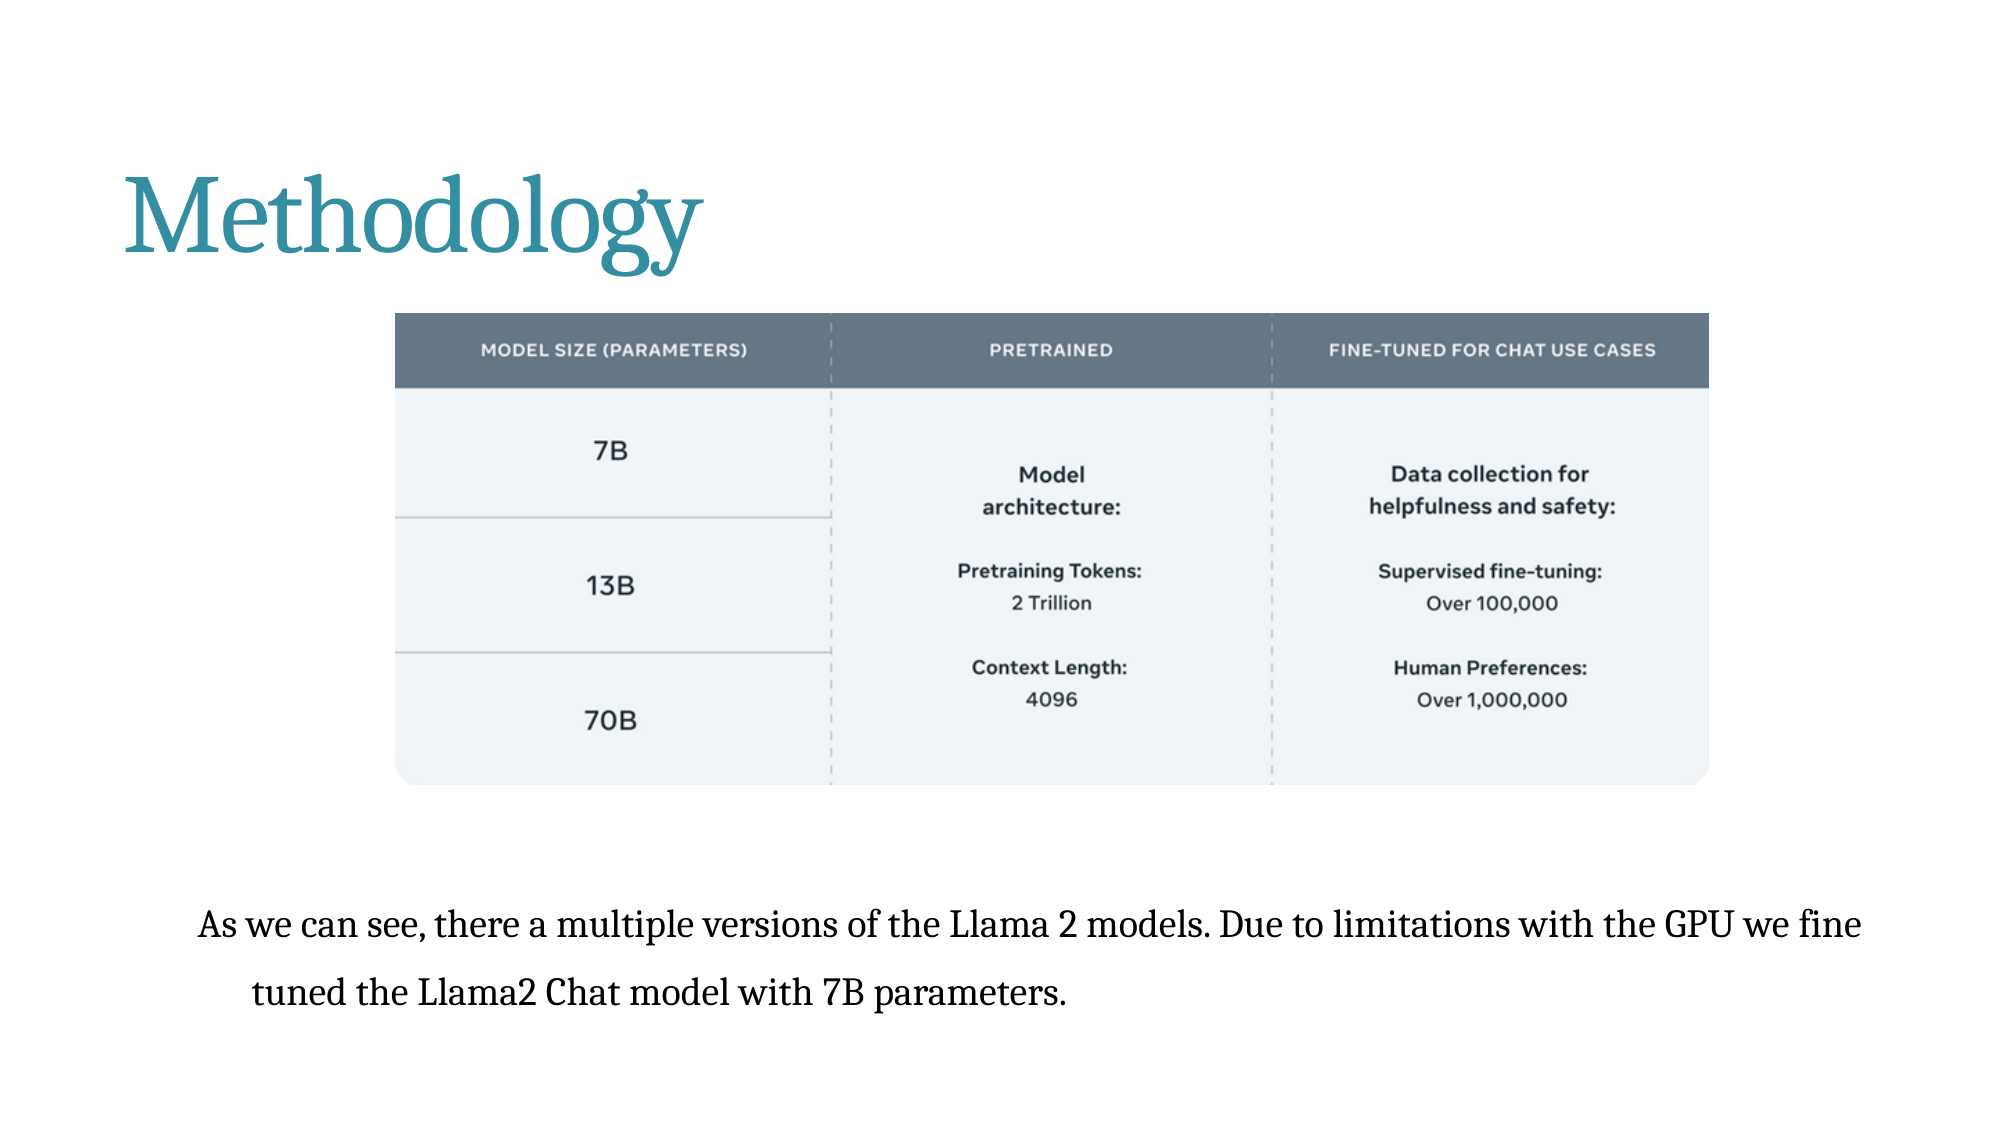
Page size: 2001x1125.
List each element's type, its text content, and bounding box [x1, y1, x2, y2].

picture [395, 313, 1709, 785]
title Methodology [107, 81, 1876, 354]
list As we can see, there a multiple versions of the Llama 2 models. Due to limitations with the GPU we fine tuned the Llama2 Chat model with 7B parameters. [127, 871, 1894, 1022]
